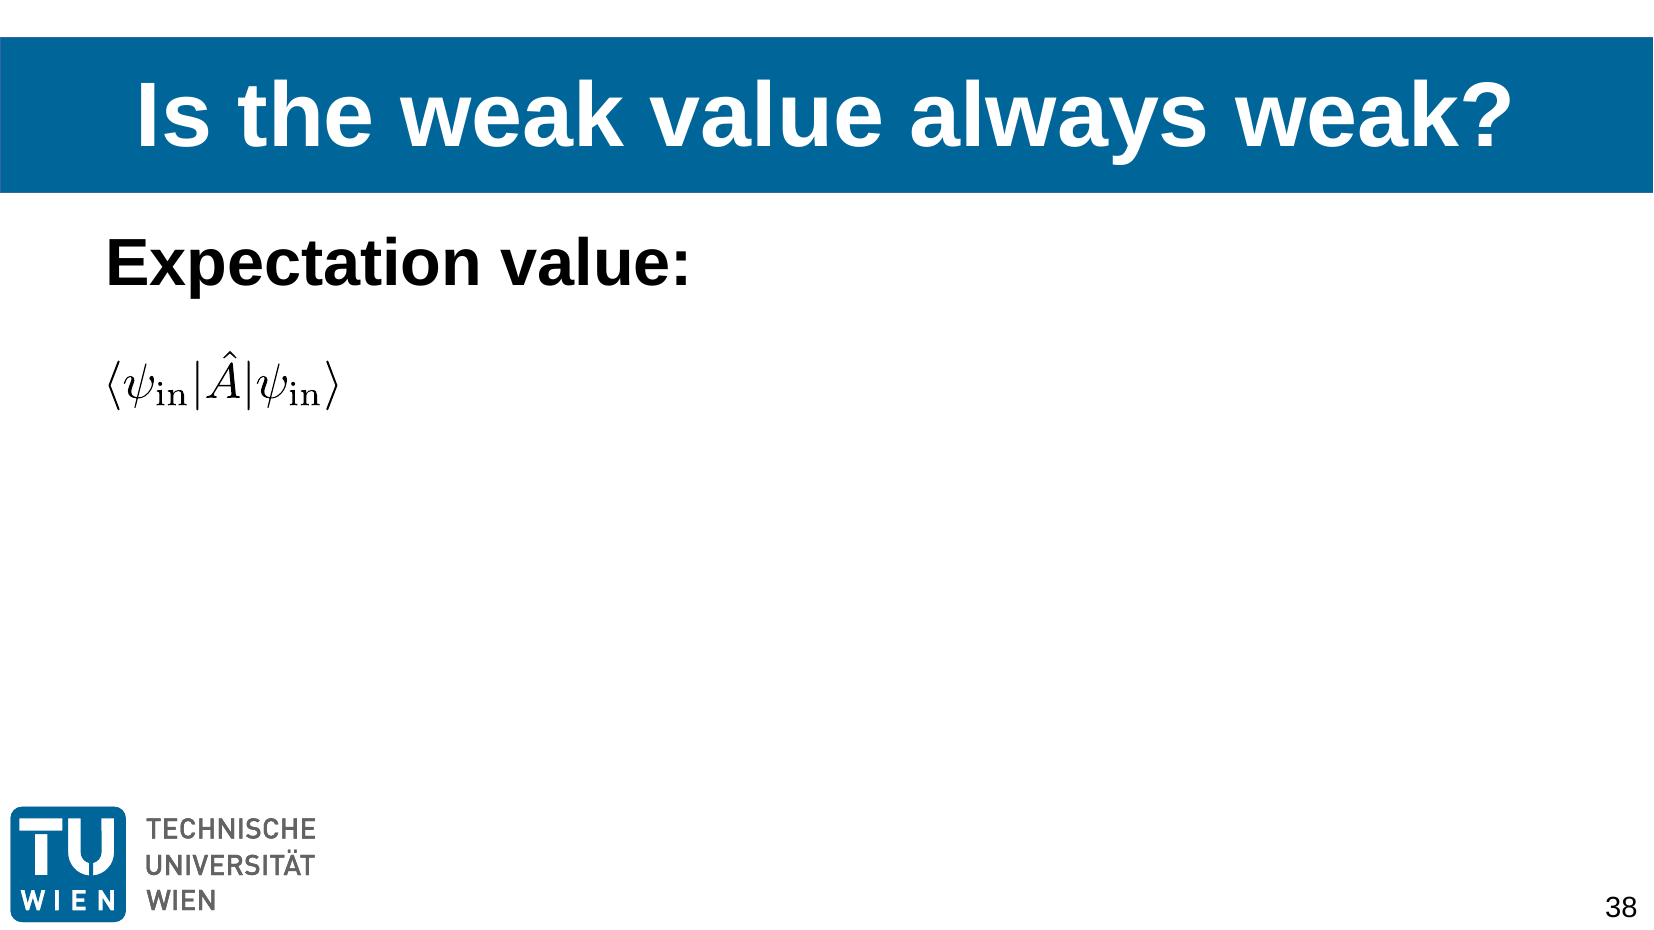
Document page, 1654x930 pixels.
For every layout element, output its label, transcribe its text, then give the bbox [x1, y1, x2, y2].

list Expectation value: [105, 225, 1593, 765]
title Is the weak value always weak? [0, 37, 1653, 193]
picture [100, 330, 345, 465]
